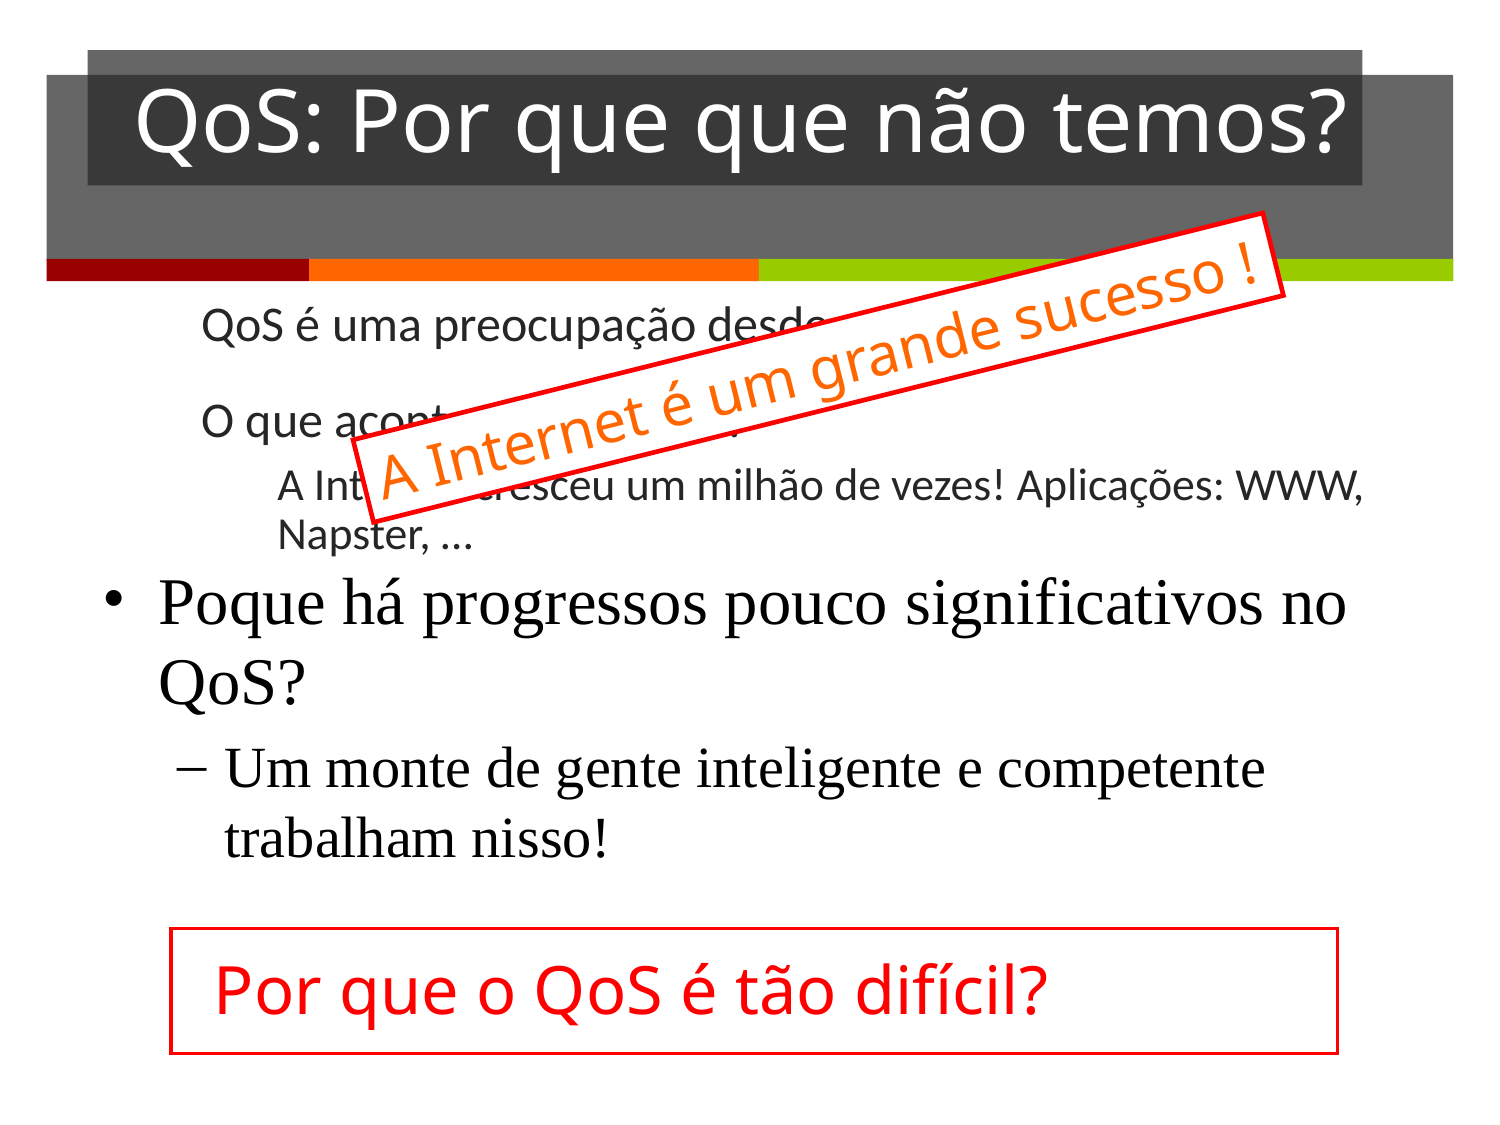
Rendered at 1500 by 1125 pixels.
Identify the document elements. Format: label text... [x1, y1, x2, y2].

text_box Poque há progressos pouco significativos no QoS? Um monte de gente inteligente e competente trabalham nisso! [87, 549, 1408, 750]
text_box A Internet é um grande sucesso ! [353, 212, 1284, 523]
text_box Por que o QoS é tão difícil? [198, 940, 1093, 1036]
list QoS é uma preocupação desde os anos 80. O que aconteceu desde aí? A Internet cresceu um milhão de vezes! Aplicações: WWW, Napster, … [112, 290, 1433, 614]
title QoS: Por que que não temos? [87, 50, 1363, 186]
